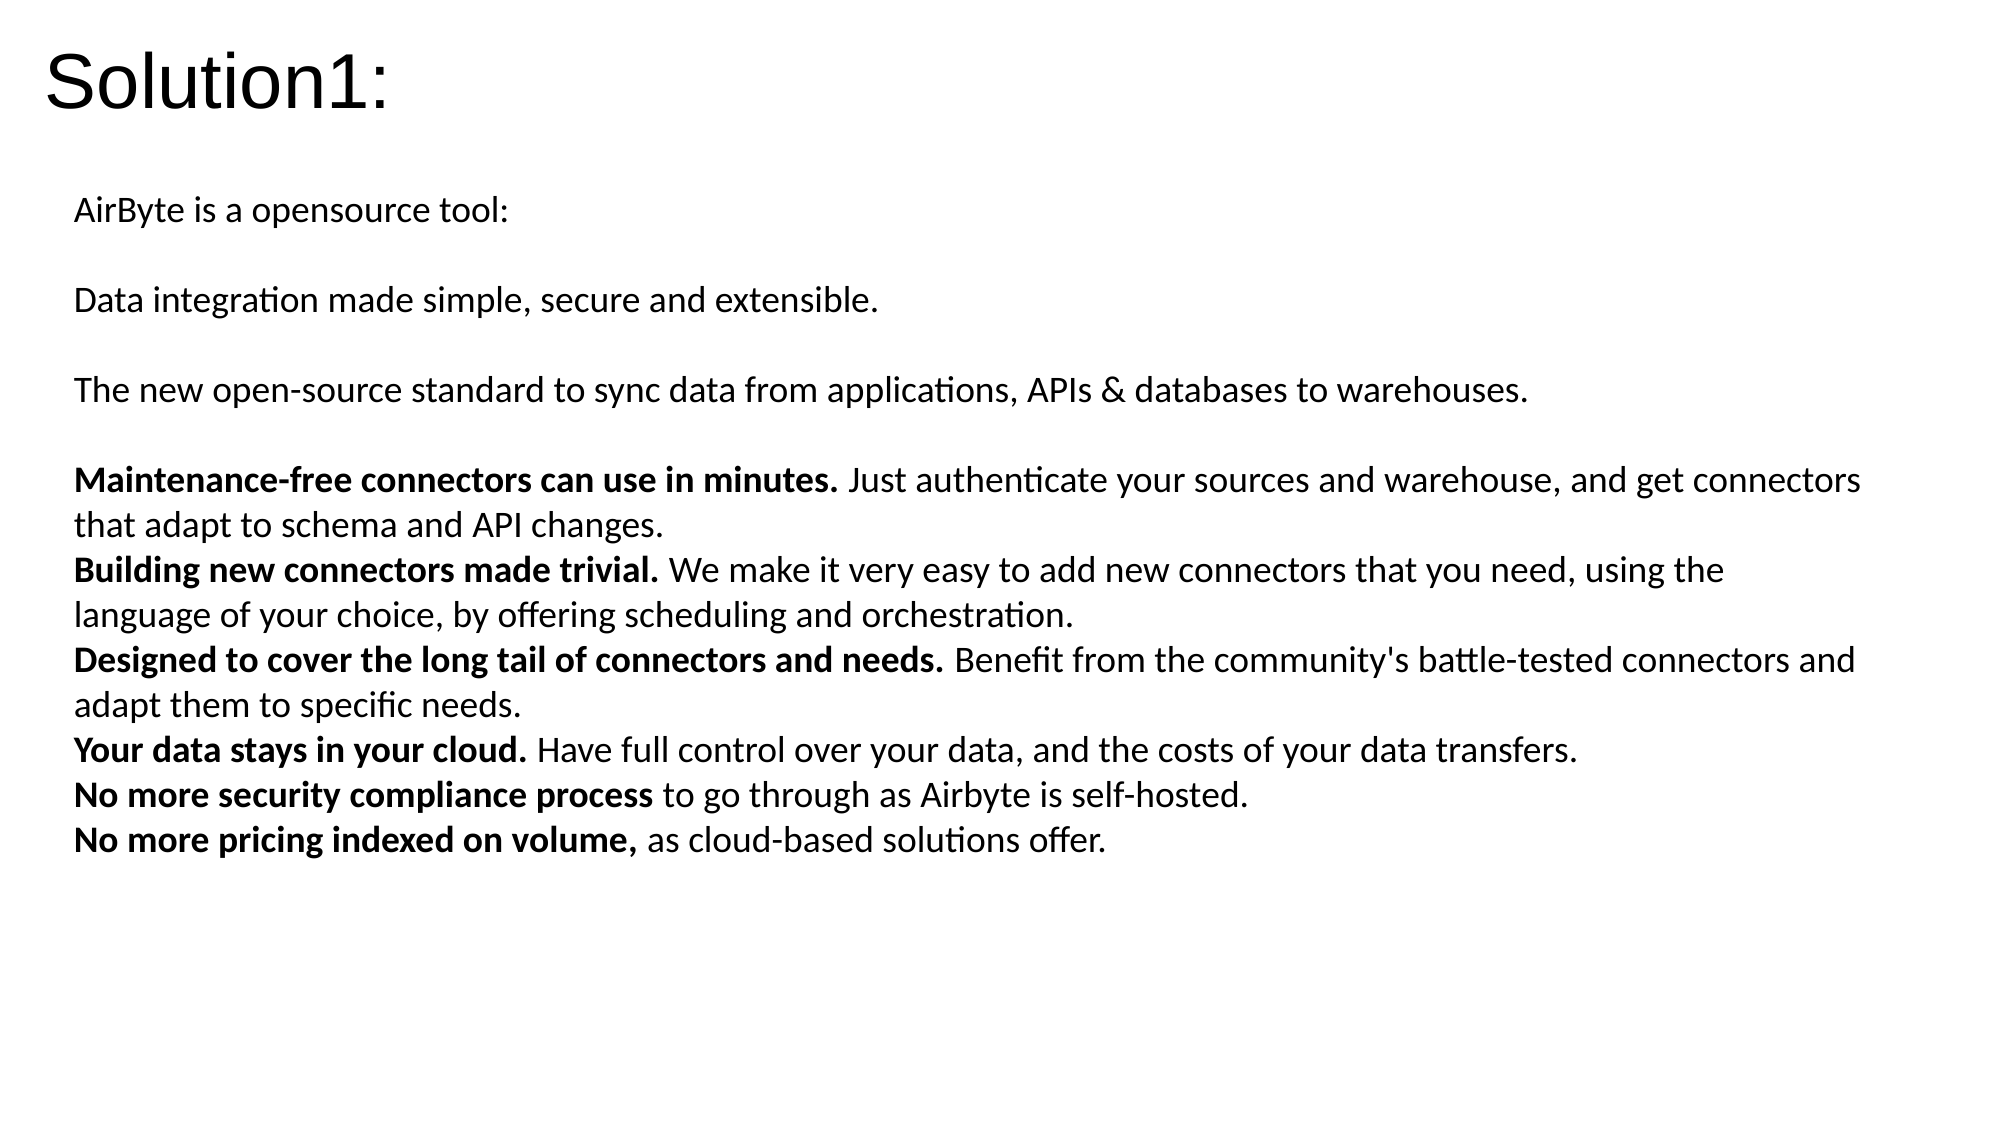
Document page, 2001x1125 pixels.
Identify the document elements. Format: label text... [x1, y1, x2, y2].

text_box AirByte is a opensource tool: Data integration made simple, secure and extensible. The new open-source standard to sync data from applications, APIs & databases to warehouses. Maintenance-free connectors can use in minutes. Just authenticate your sources and warehouse, and get connectors that adapt to schema and API changes. Building new connectors made trivial. We make it very easy to add new connectors that you need, using the language of your choice, by offering scheduling and orchestration. Designed to cover the long tail of connectors and needs. Benefit from the community's battle-tested connectors and adapt them to specific needs. Your data stays in your cloud. Have full control over your data, and the costs of your data transfers. No more security compliance process to go through as Airbyte is self-hosted. No more pricing indexed on volume, as cloud-based solutions offer. [59, 177, 1884, 507]
text_box Solution1: [29, 22, 725, 131]
